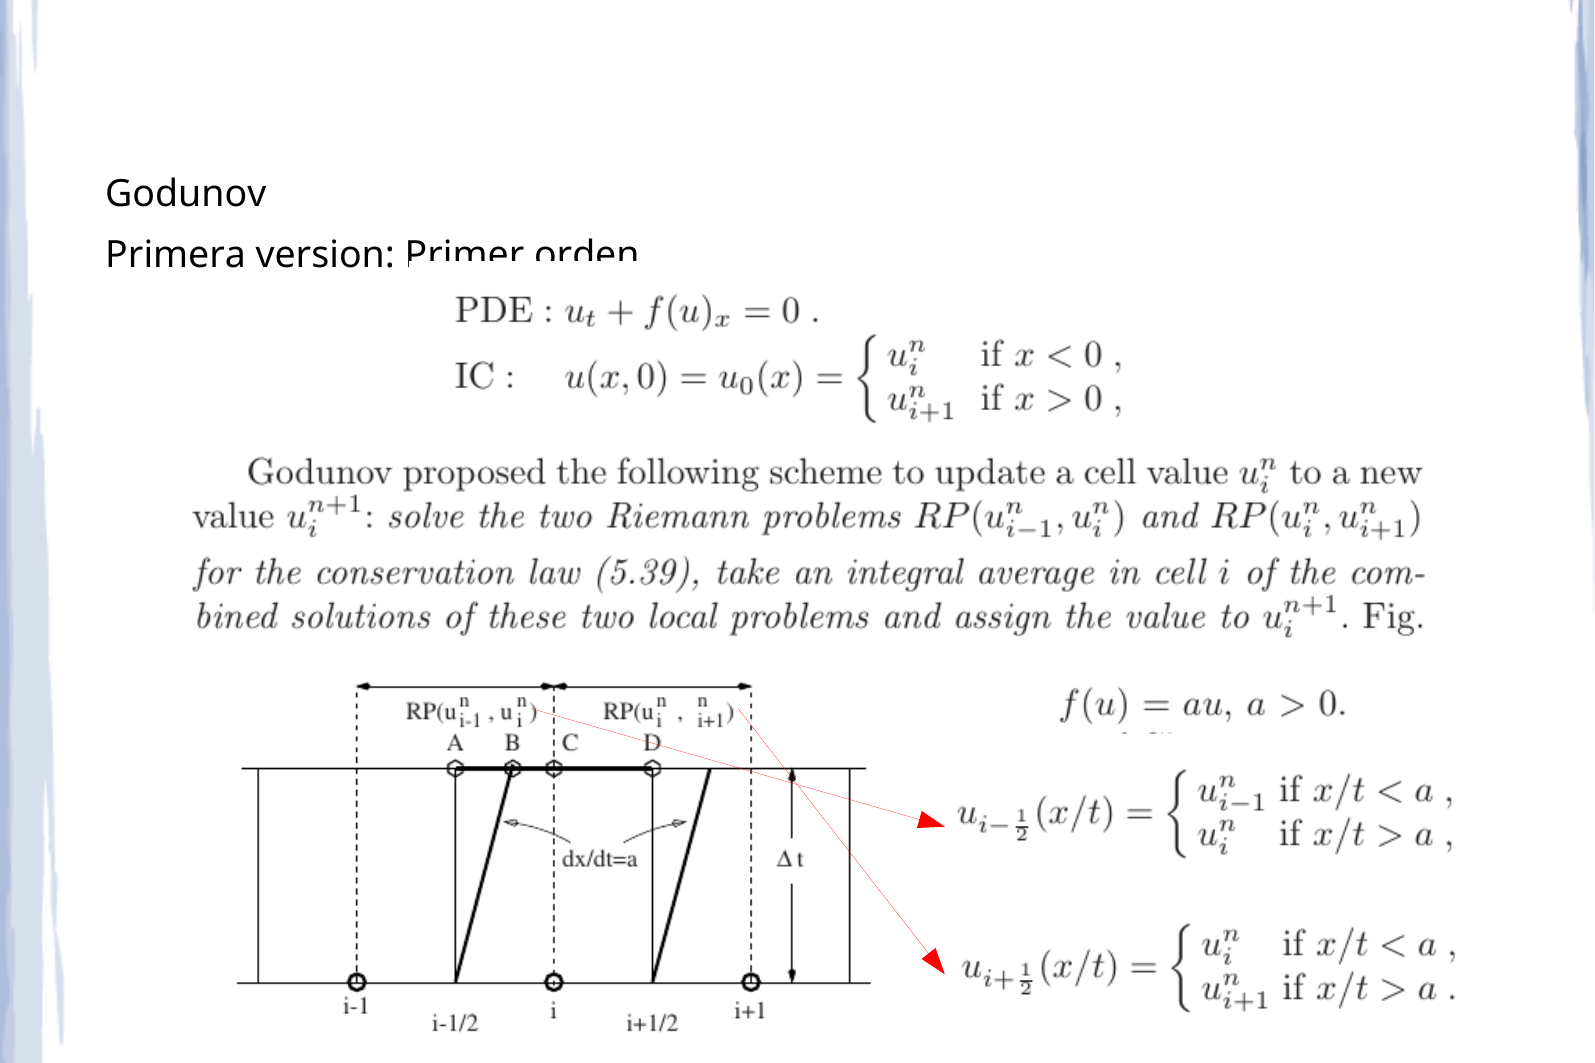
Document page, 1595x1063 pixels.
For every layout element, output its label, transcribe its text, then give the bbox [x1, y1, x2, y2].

list Godunov Primera version: Primer orden [105, 166, 1506, 264]
picture [0, 0, 1595, 1063]
